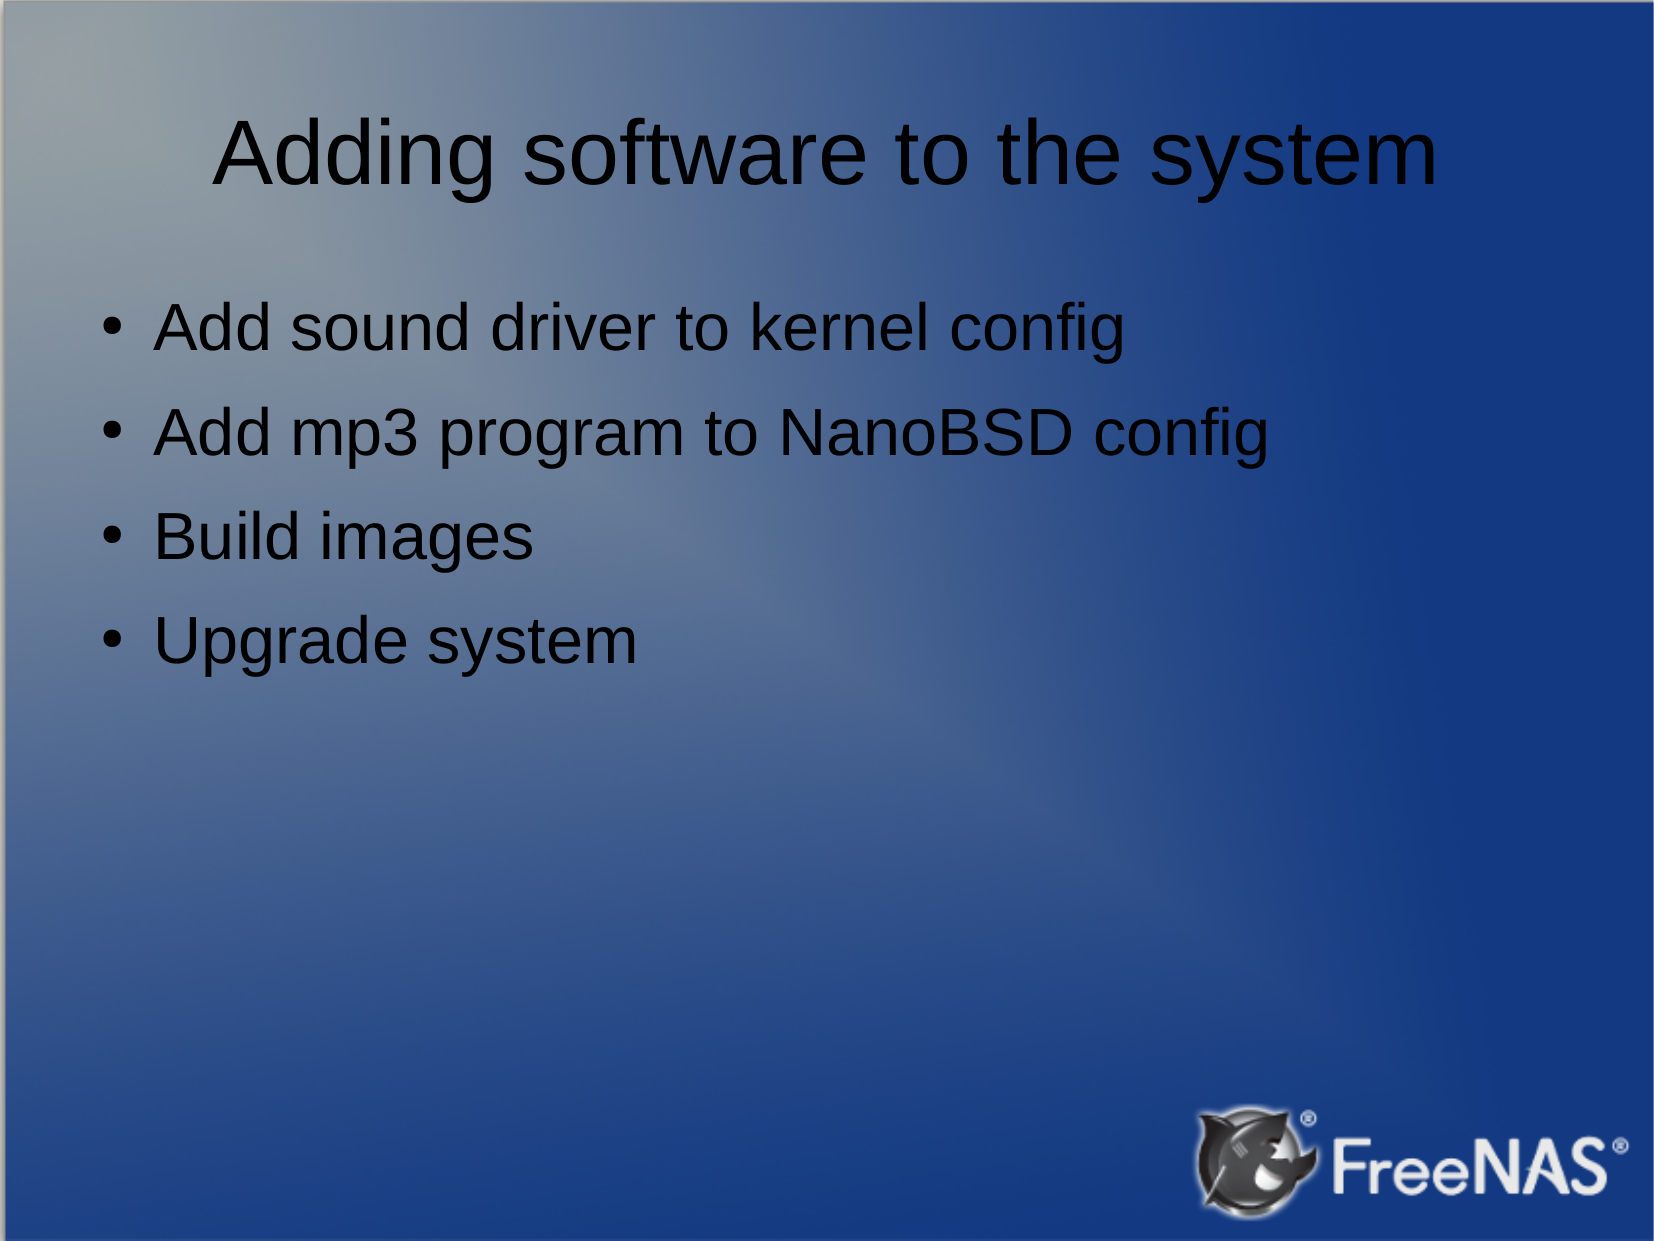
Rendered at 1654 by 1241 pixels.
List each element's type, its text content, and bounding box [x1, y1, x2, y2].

title Adding software to the system [82, 49, 1571, 257]
list Add sound driver to kernel config Add mp3 program to NanoBSD config Build images Upgrade system [82, 290, 1571, 1010]
picture [0, 0, 1654, 1241]
